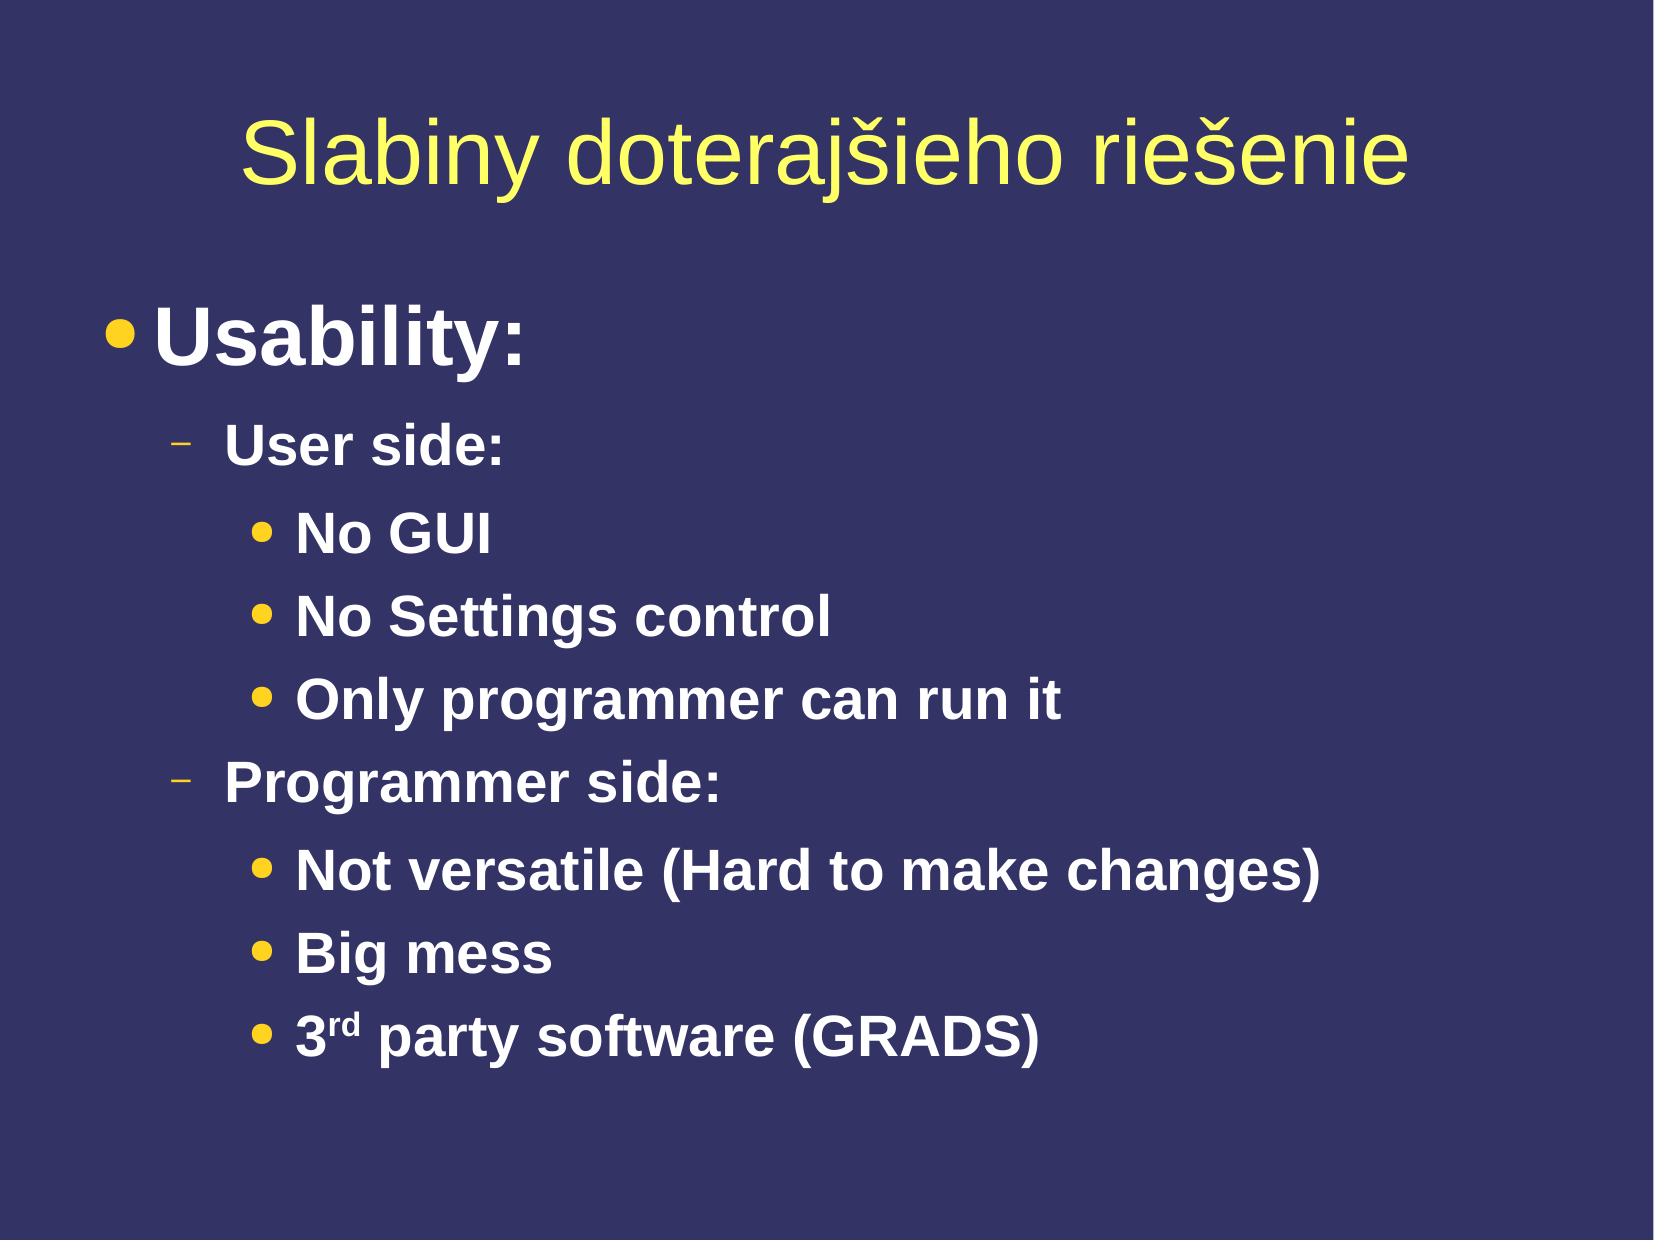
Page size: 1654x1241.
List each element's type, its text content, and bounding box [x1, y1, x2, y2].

list Usability: User side: No GUI No Settings control Only programmer can run it Programmer side: Not versatile (Hard to make changes) Big mess 3rd party software (GRADS) [82, 290, 1571, 1109]
title Slabiny doterajšieho riešenie [82, 49, 1571, 257]
